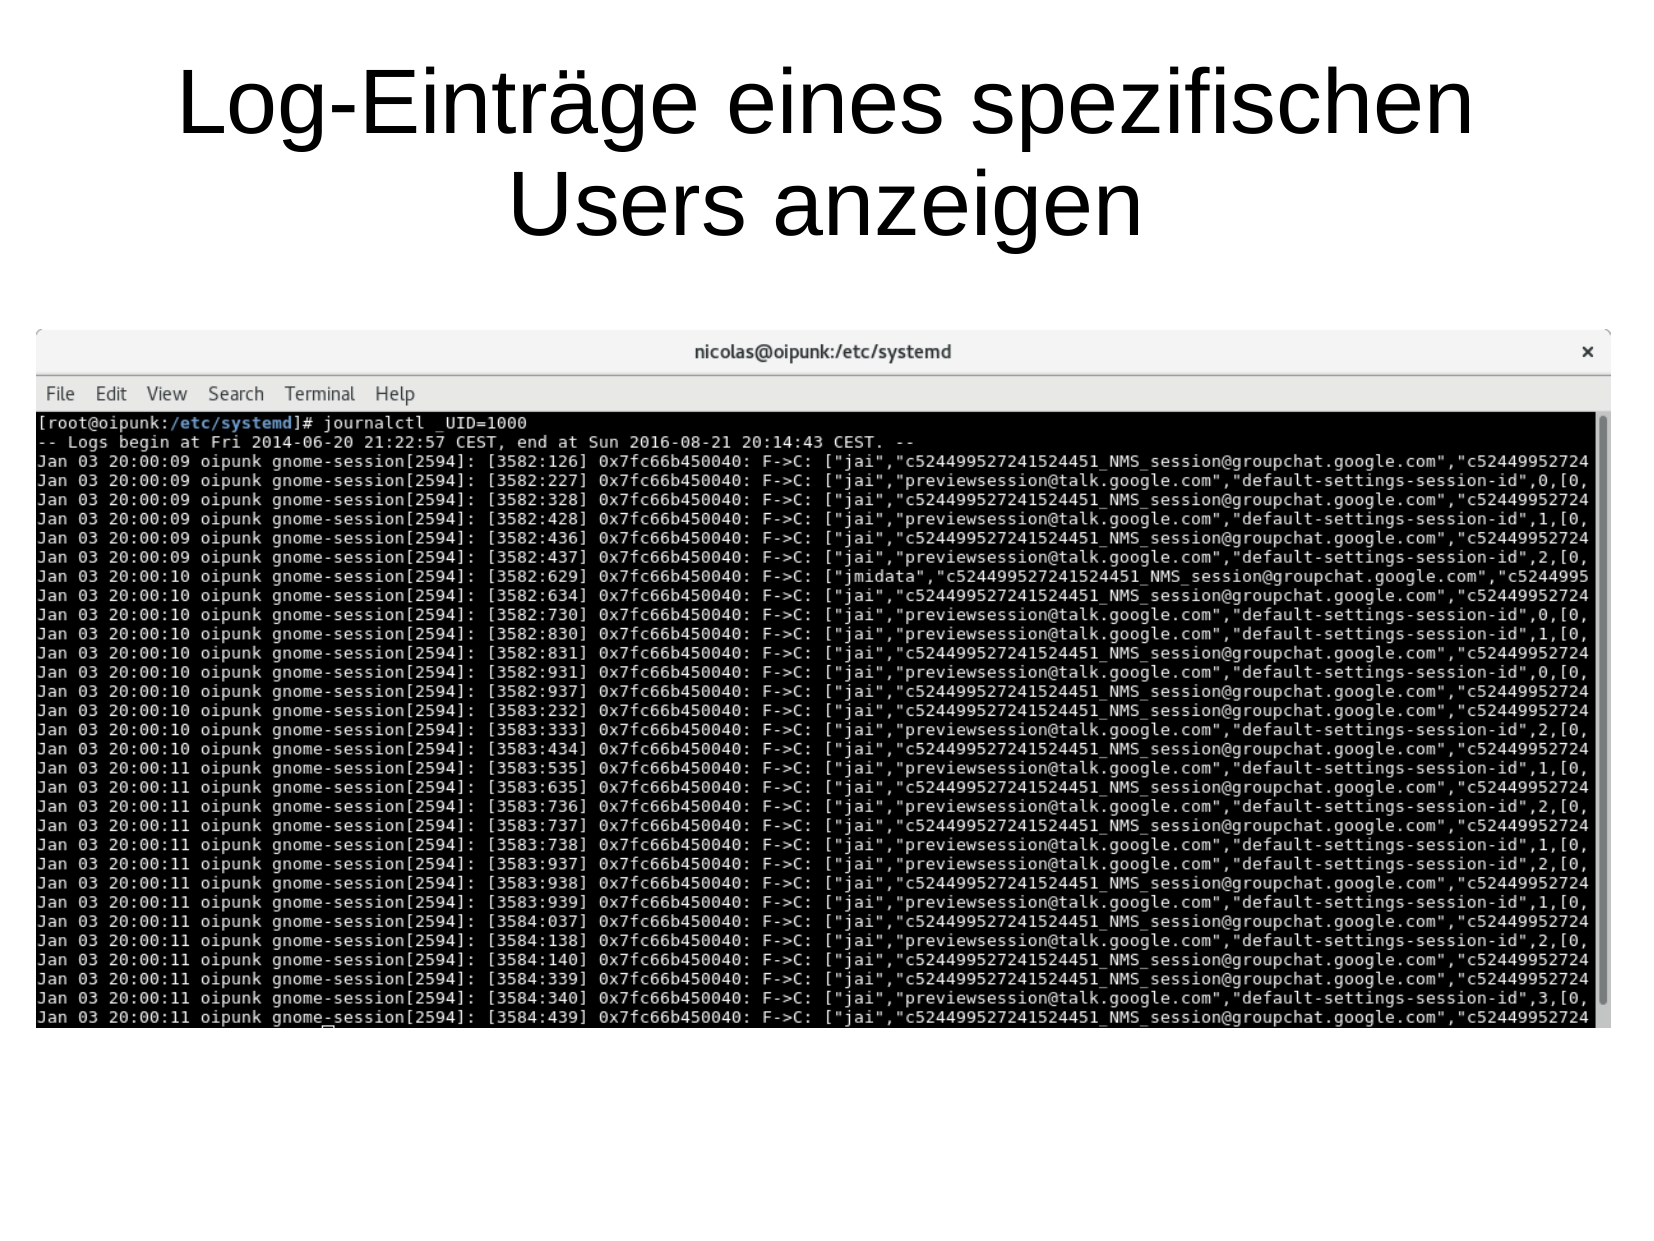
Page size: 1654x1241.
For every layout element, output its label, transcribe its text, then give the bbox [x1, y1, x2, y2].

picture [36, 329, 1611, 1028]
title Log-Einträge eines spezifischen Users anzeigen [82, 49, 1571, 257]
